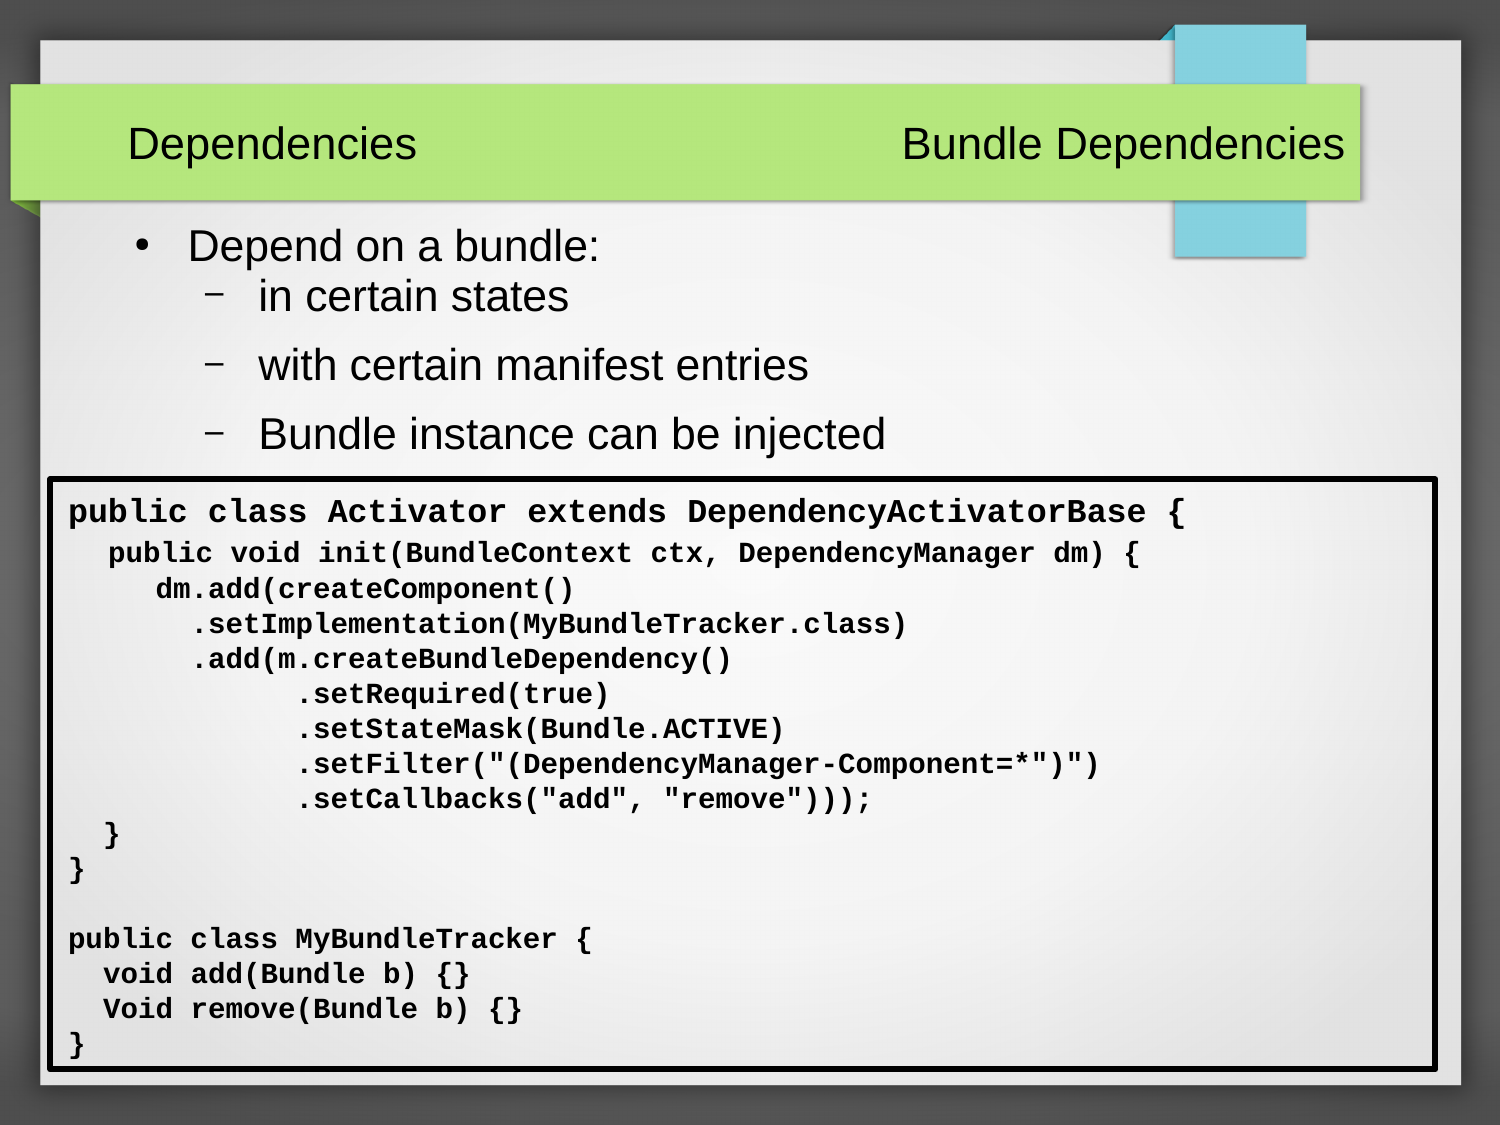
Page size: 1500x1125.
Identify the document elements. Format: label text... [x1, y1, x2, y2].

list Depend on a bundle: in certain states with certain manifest entries Bundle instance can be injected [101, 213, 1377, 476]
picture [0, 0, 1500, 1125]
text_box public class Activator extends DependencyActivatorBase { public void init(BundleContext ctx, DependencyManager dm) { dm.add(createComponent() .setImplementation(MyBundleTracker.class) .add(m.createBundleDependency() .setRequired(true) .setStateMask(Bundle.ACTIVE) .setFilter("(DependencyManager-Component=*")") .setCallbacks("add", "remove"))); } } public class MyBundleTracker { void add(Bundle b) {} Void remove(Bundle b) {} } [50, 479, 1436, 1070]
title Dependencies Bundle Dependencies [112, 42, 1388, 246]
